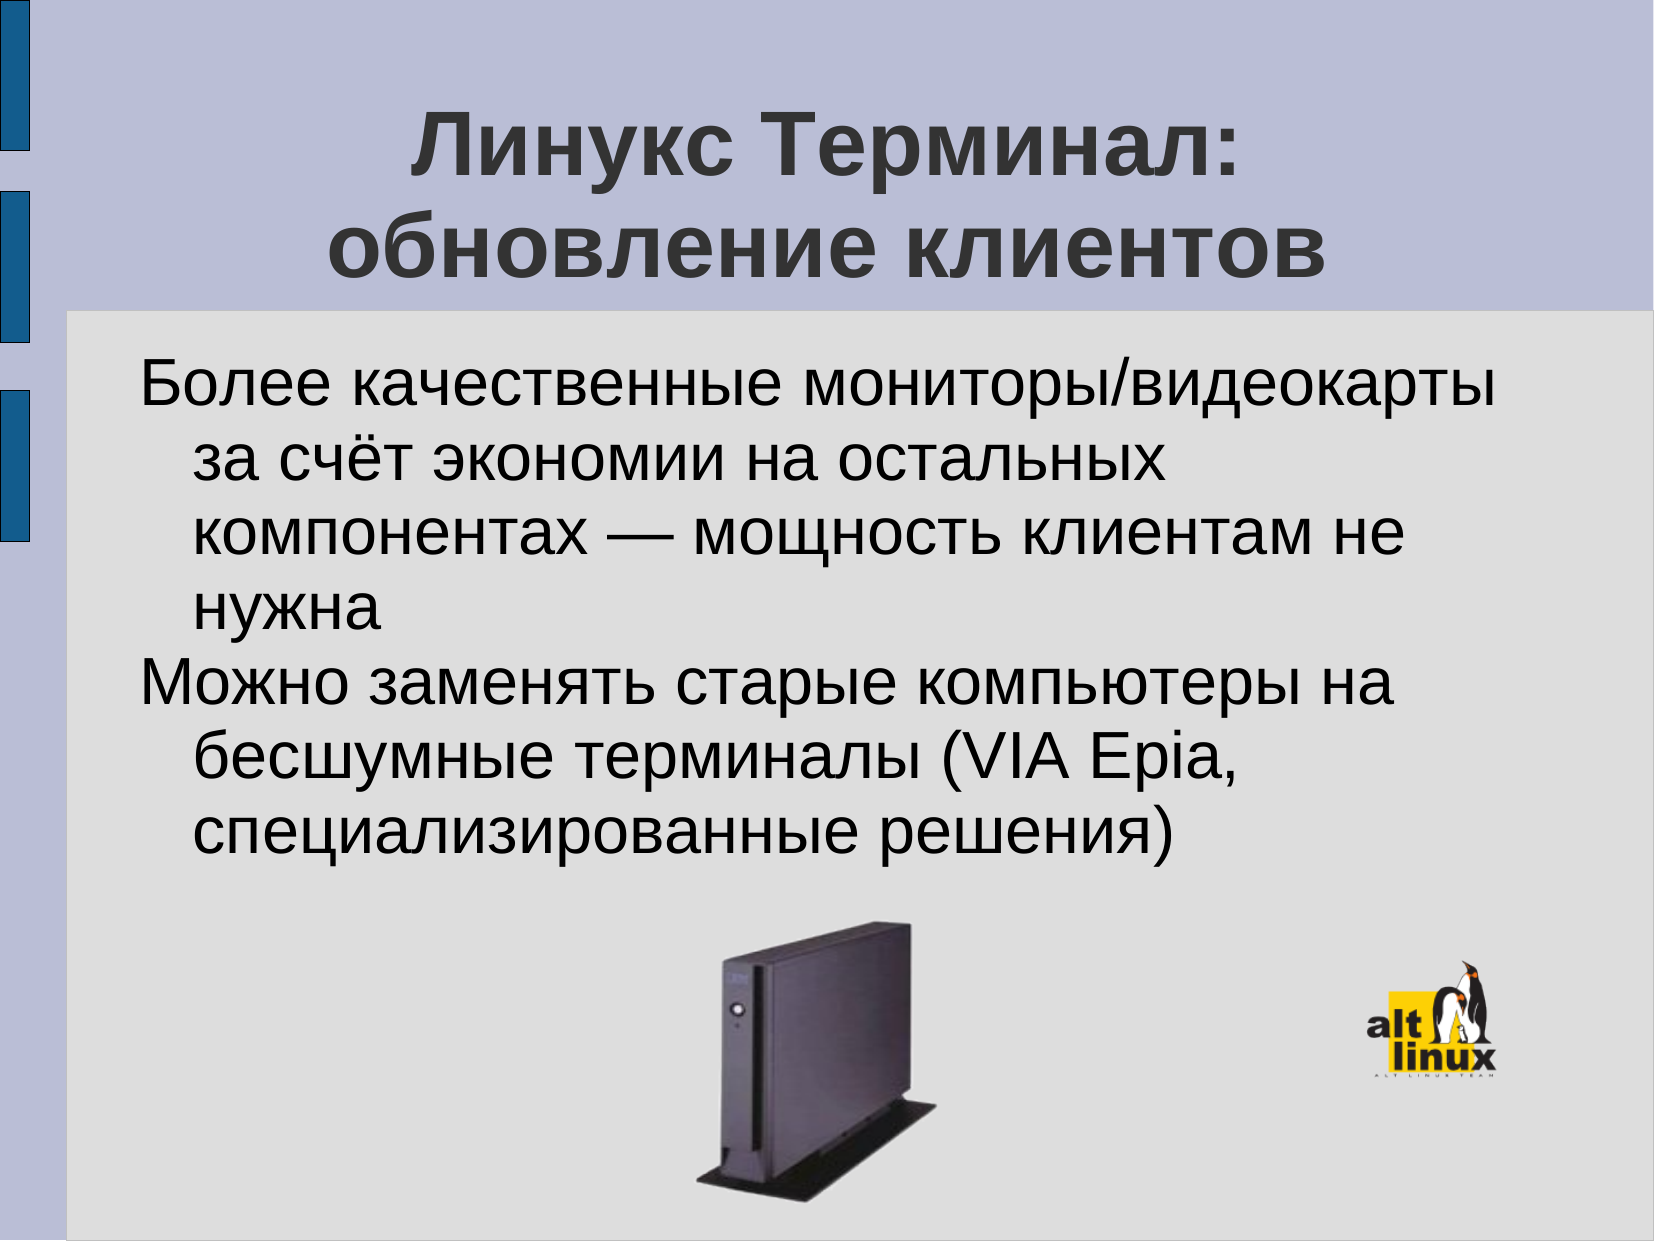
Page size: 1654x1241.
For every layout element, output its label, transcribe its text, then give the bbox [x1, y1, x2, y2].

picture [570, 915, 1063, 1211]
title Линукс Терминал: обновление клиентов [121, 92, 1534, 298]
list Более качественные мониторы/видеокарты за счёт экономии на остальных компонентах — мощность клиентам не нужна Можно заменять старые компьютеры на бесшумные терминалы (VIA Epia, специализированные решения) [121, 344, 1534, 1112]
